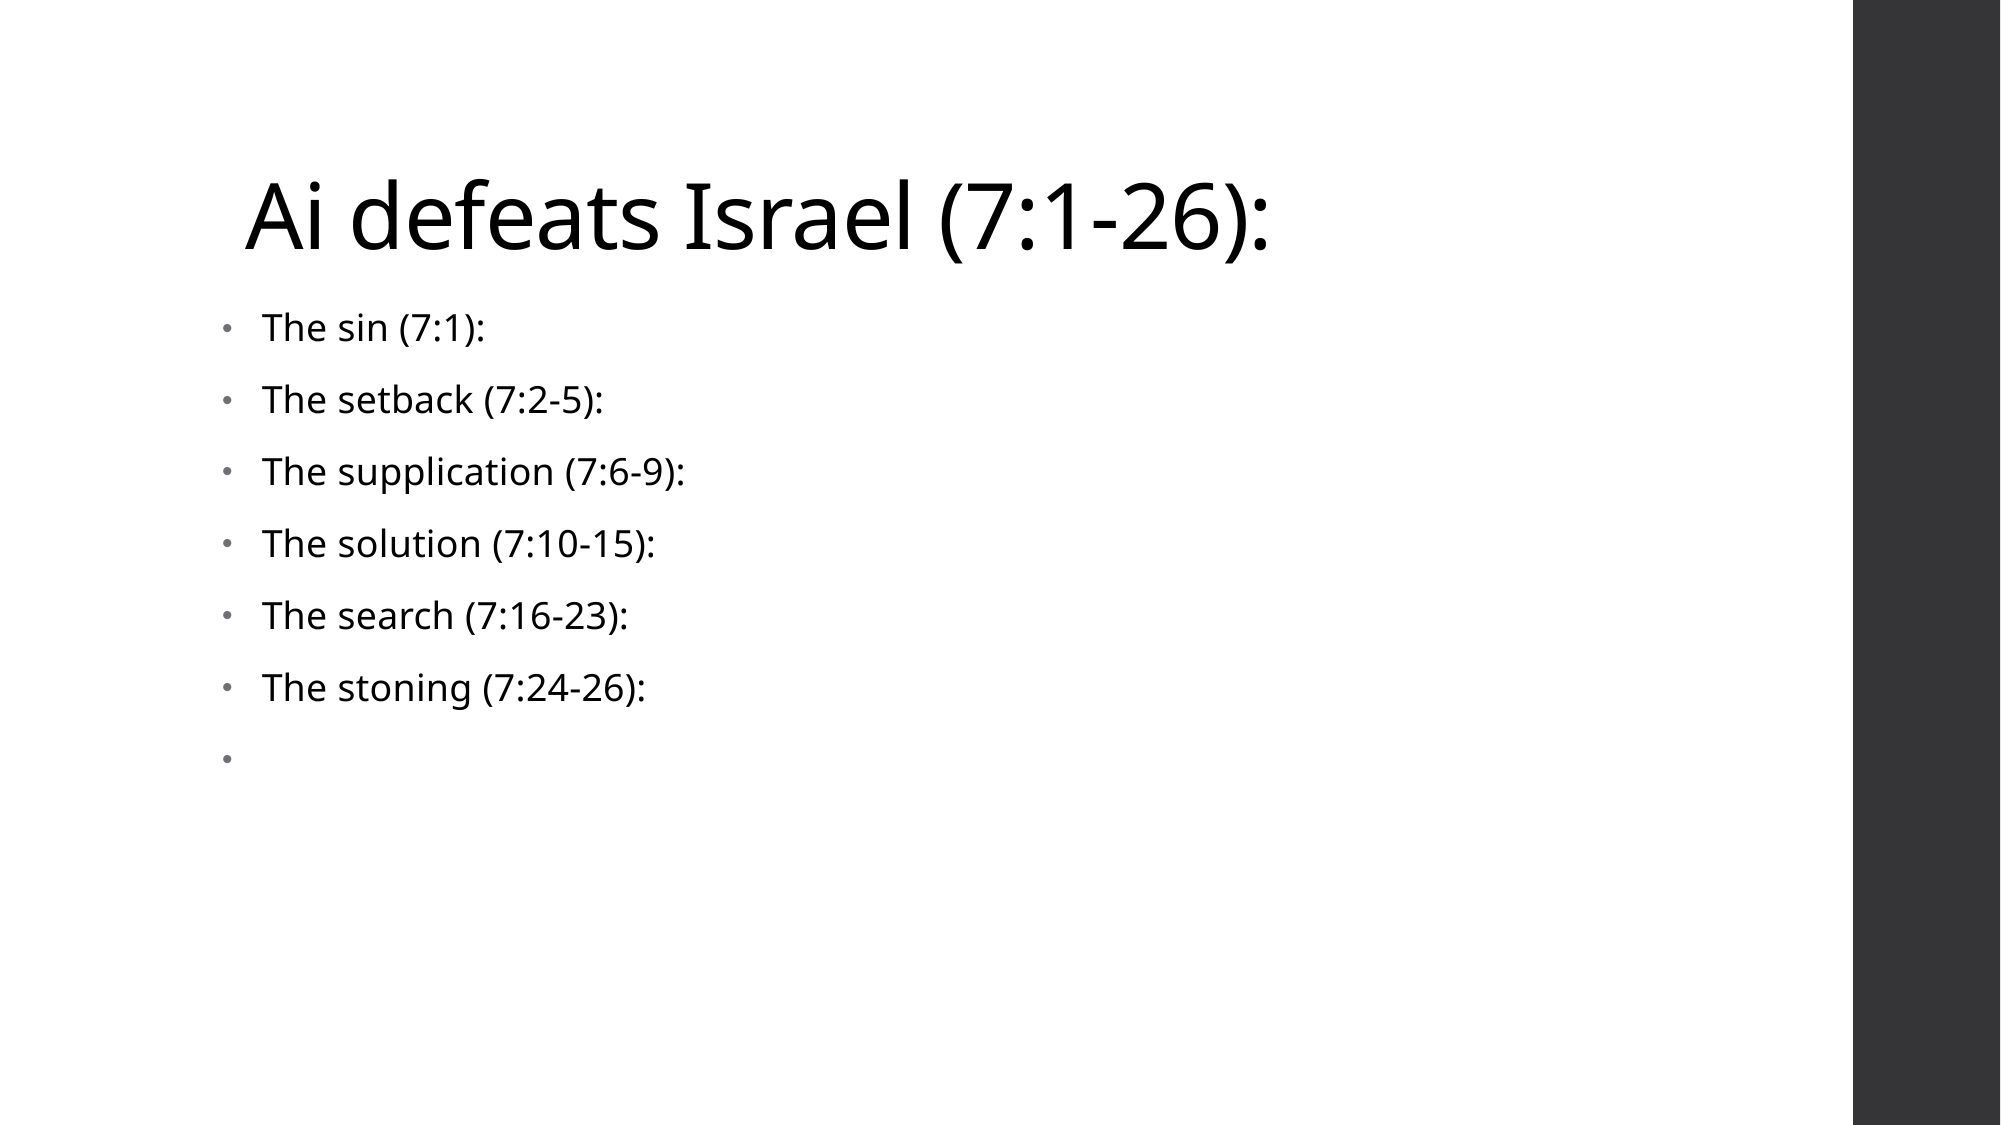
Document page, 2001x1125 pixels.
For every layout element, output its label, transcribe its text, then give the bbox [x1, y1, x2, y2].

list The sin (7:1): The setback (7:2-5): The supplication (7:6-9): The solution (7:10-15): The search (7:16-23): The stoning (7:24-26): [206, 299, 1617, 1014]
title Ai defeats Israel (7:1-26): [206, 60, 1797, 278]
